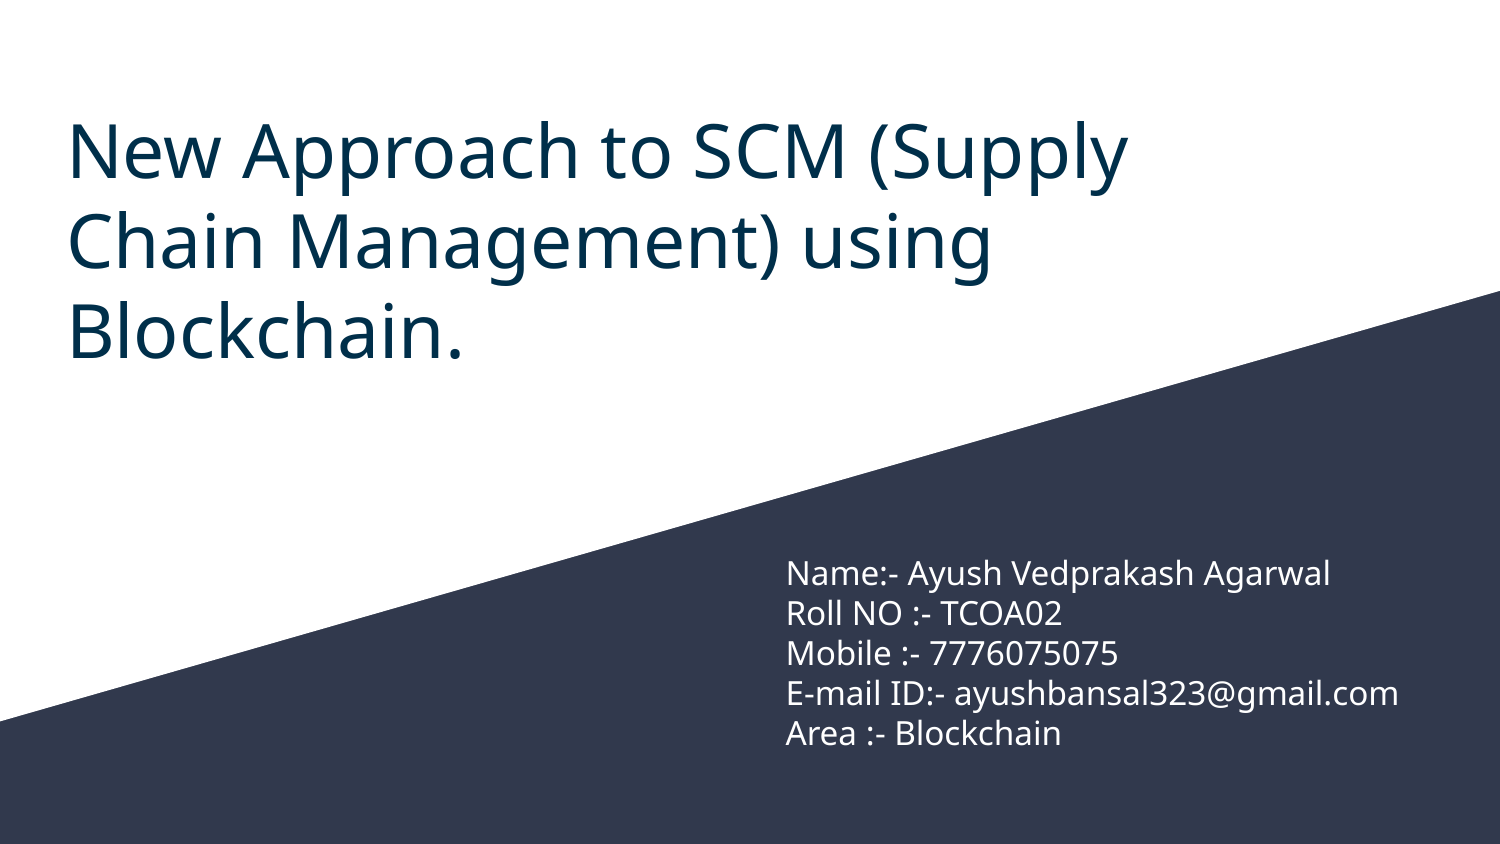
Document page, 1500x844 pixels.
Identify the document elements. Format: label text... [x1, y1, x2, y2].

title New Approach to SCM (Supply Chain Management) using Blockchain. [51, 88, 1327, 299]
subtitle Name:- Ayush Vedprakash Agarwal Roll NO :- TCOA02 Mobile :- 7776075075 E-mail ID:- ayushbansal323@gmail.com Area :- Blockchain [770, 537, 1467, 757]
